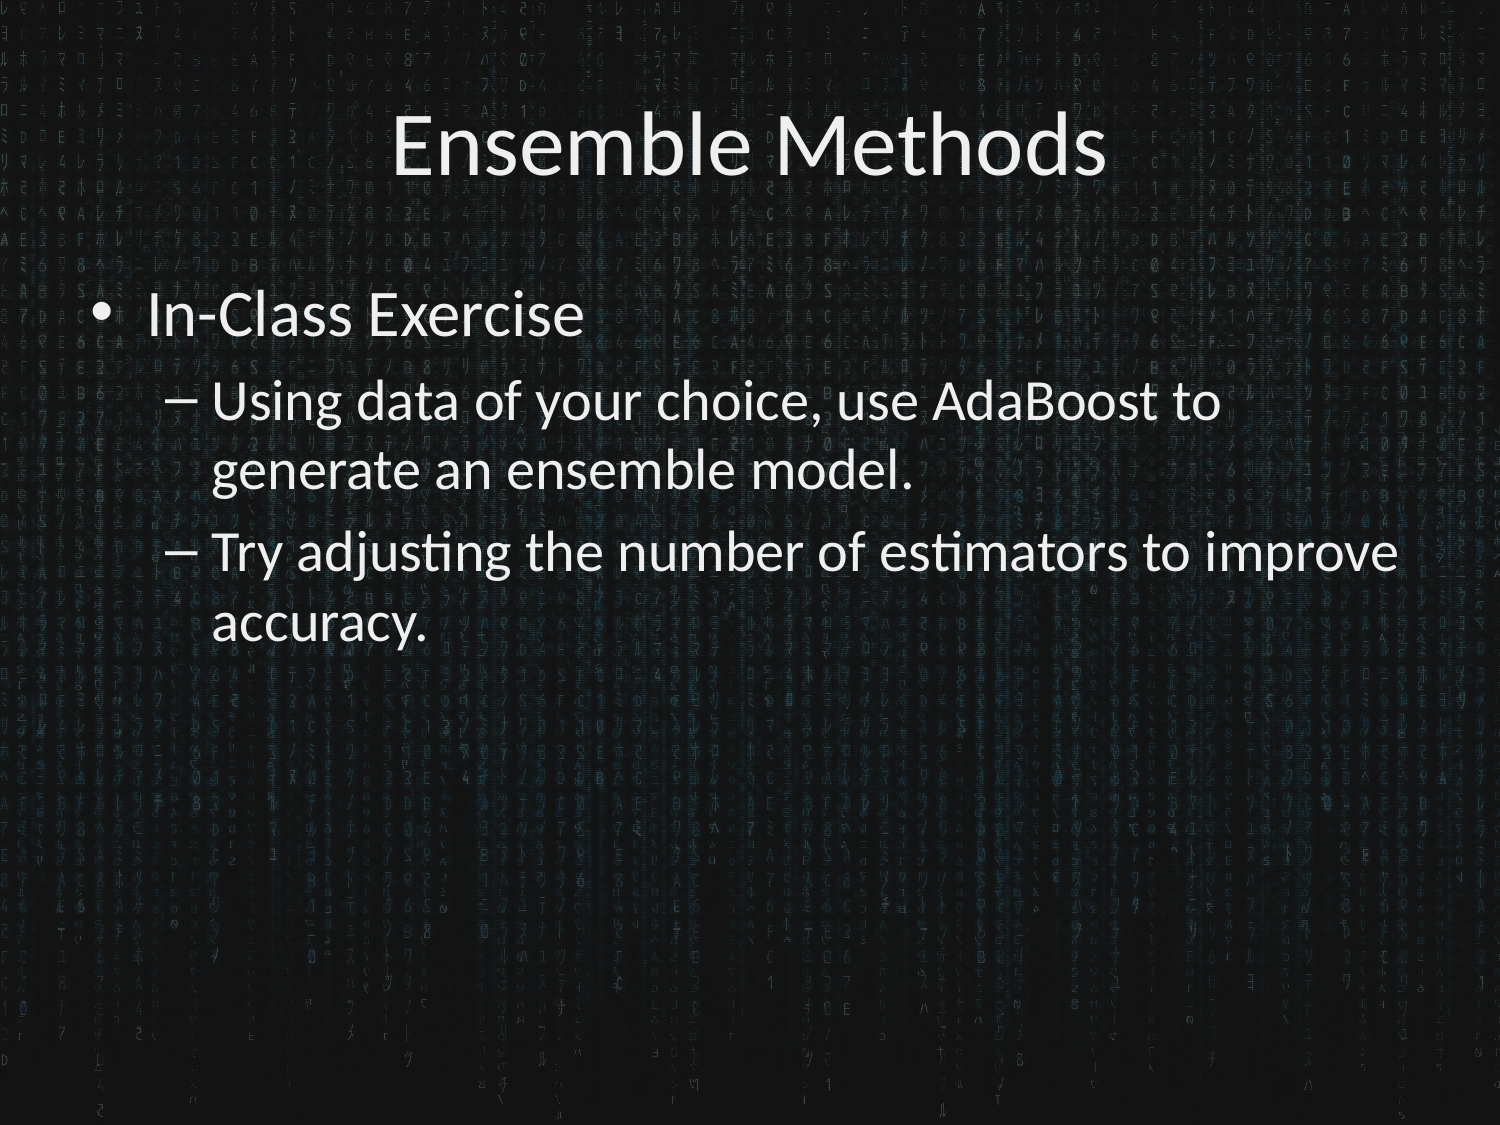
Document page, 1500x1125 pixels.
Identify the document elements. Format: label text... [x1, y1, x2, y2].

title Ensemble Methods [75, 45, 1425, 233]
list In-Class Exercise Using data of your choice, use AdaBoost to generate an ensemble model. Try adjusting the number of estimators to improve accuracy. [75, 262, 1425, 1005]
text_box [0, 0, 1500, 1125]
